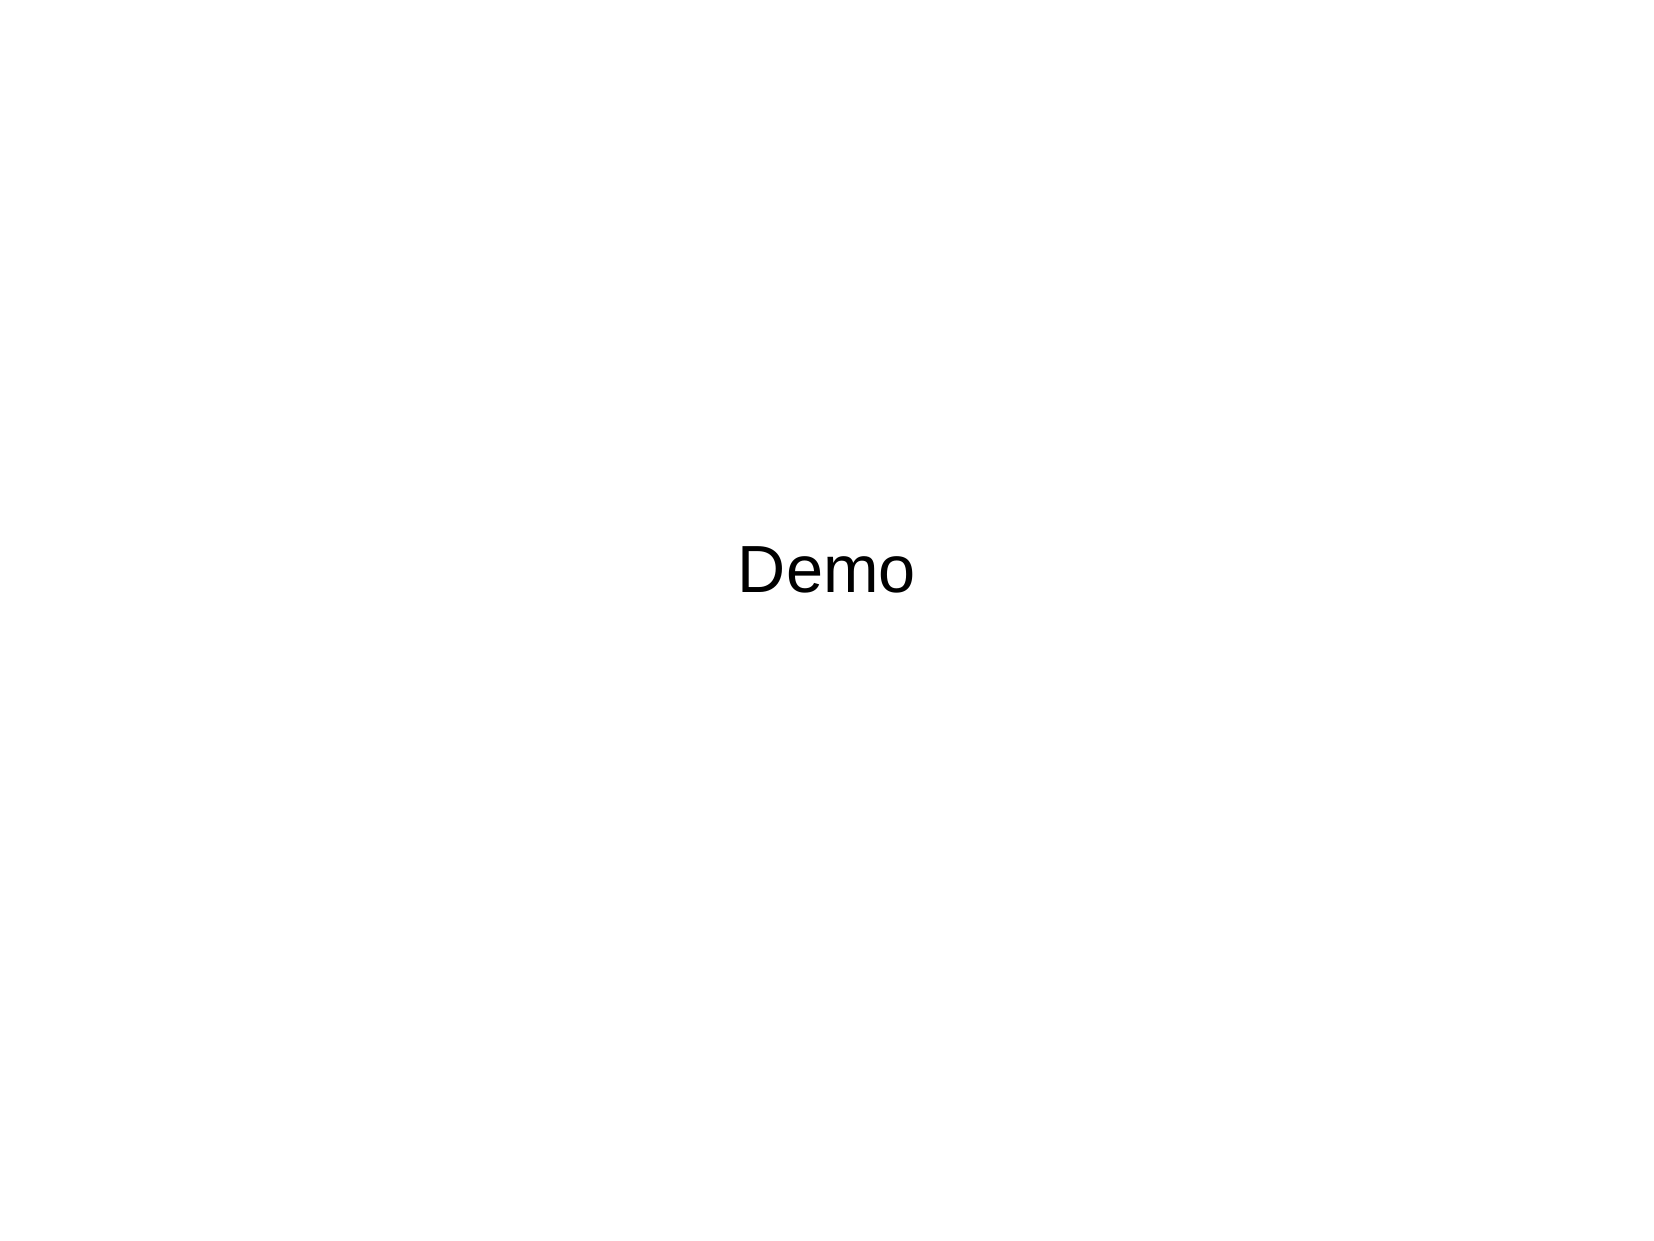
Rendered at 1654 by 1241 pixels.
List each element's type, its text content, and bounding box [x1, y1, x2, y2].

subtitle Demo [82, 37, 1571, 1102]
